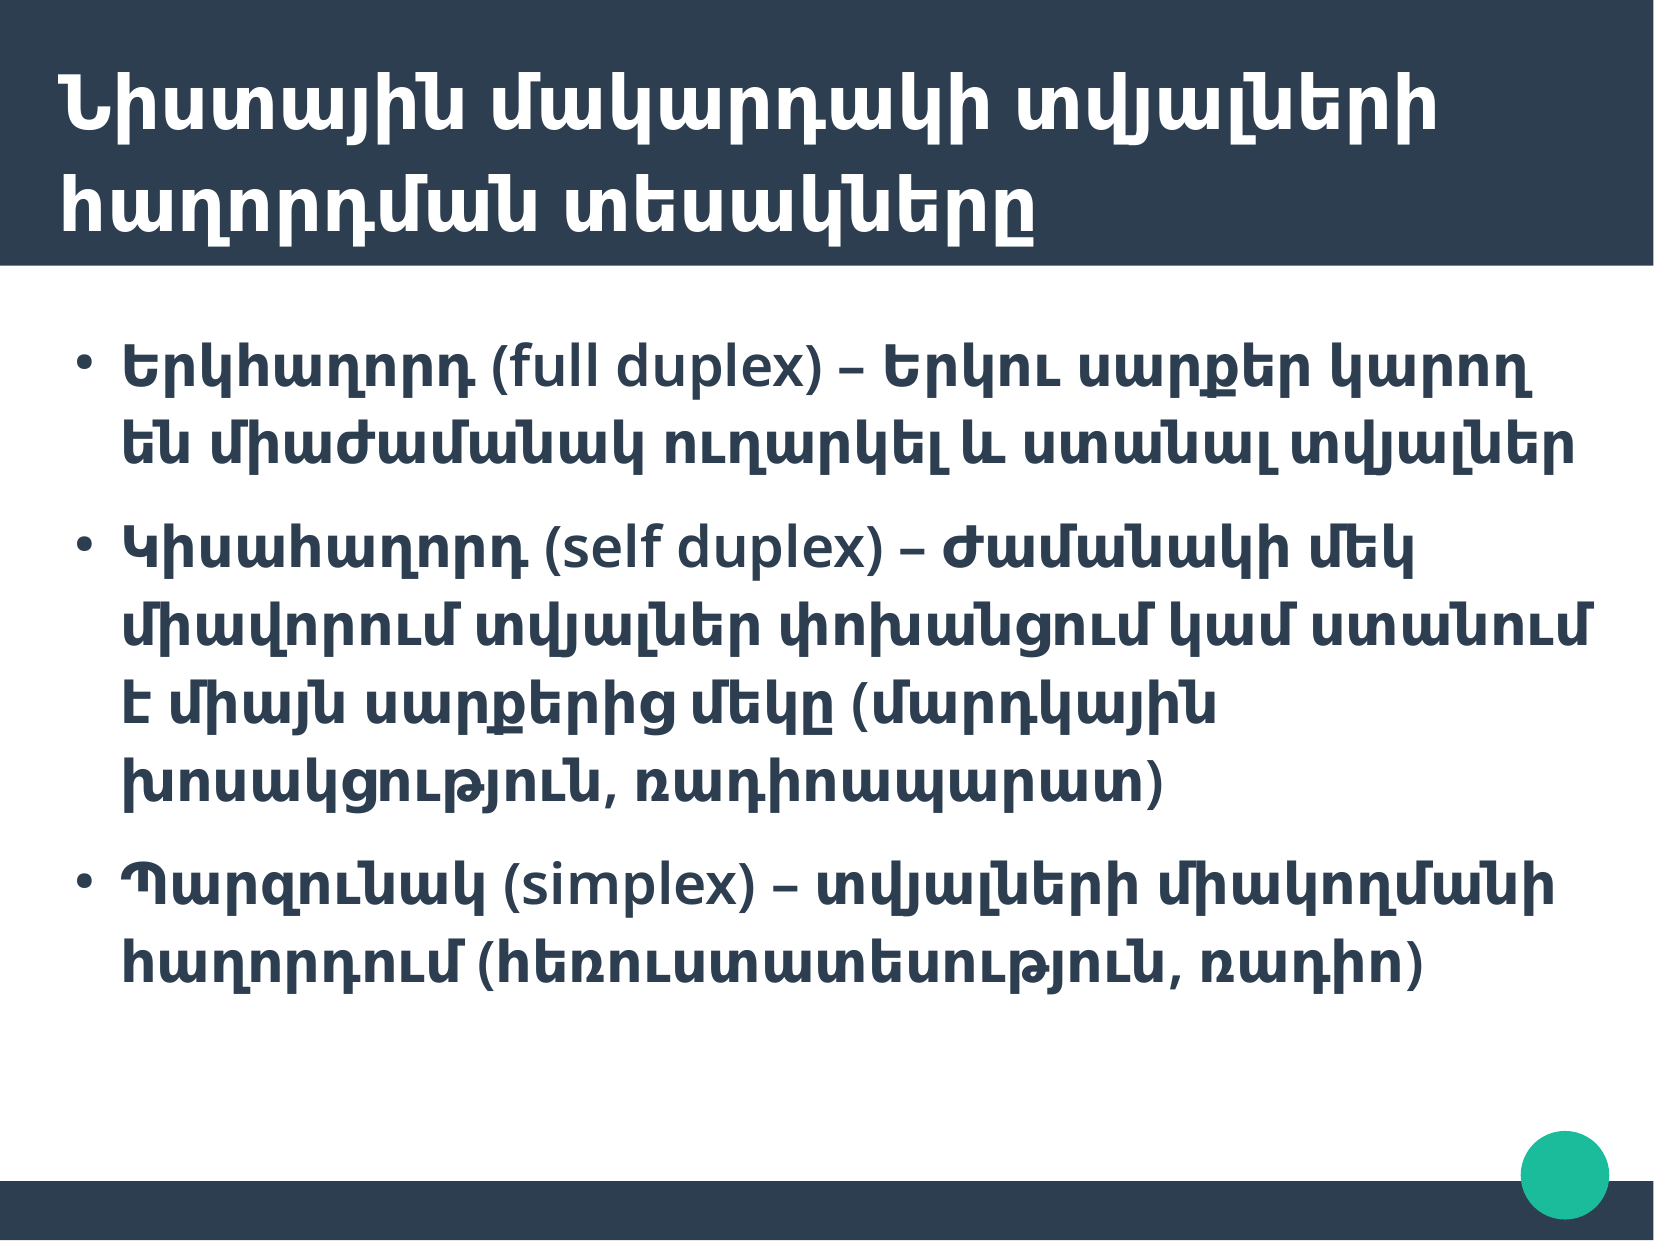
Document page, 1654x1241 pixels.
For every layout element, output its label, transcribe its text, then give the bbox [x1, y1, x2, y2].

title Նիստային մակարդակի տվյալների հաղորդման տեսակները [59, 49, 1595, 207]
list Երկհաղորդ (full duplex) – Երկու սարքեր կարող են միաժամանակ ուղարկել և ստանալ տվյալներ Կիսահաղորդ (self duplex) – Ժամանակի մեկ միավորում տվյալներ փոխանցում կամ ստանում է միայն սարքերից մեկը (մարդկային խոսակցություն, ռադիոապարատ) Պարզունակ (simplex) – տվյալների միակողմանի հաղորդում (հեռուստատեսություն, ռադիո) [59, 324, 1595, 1152]
